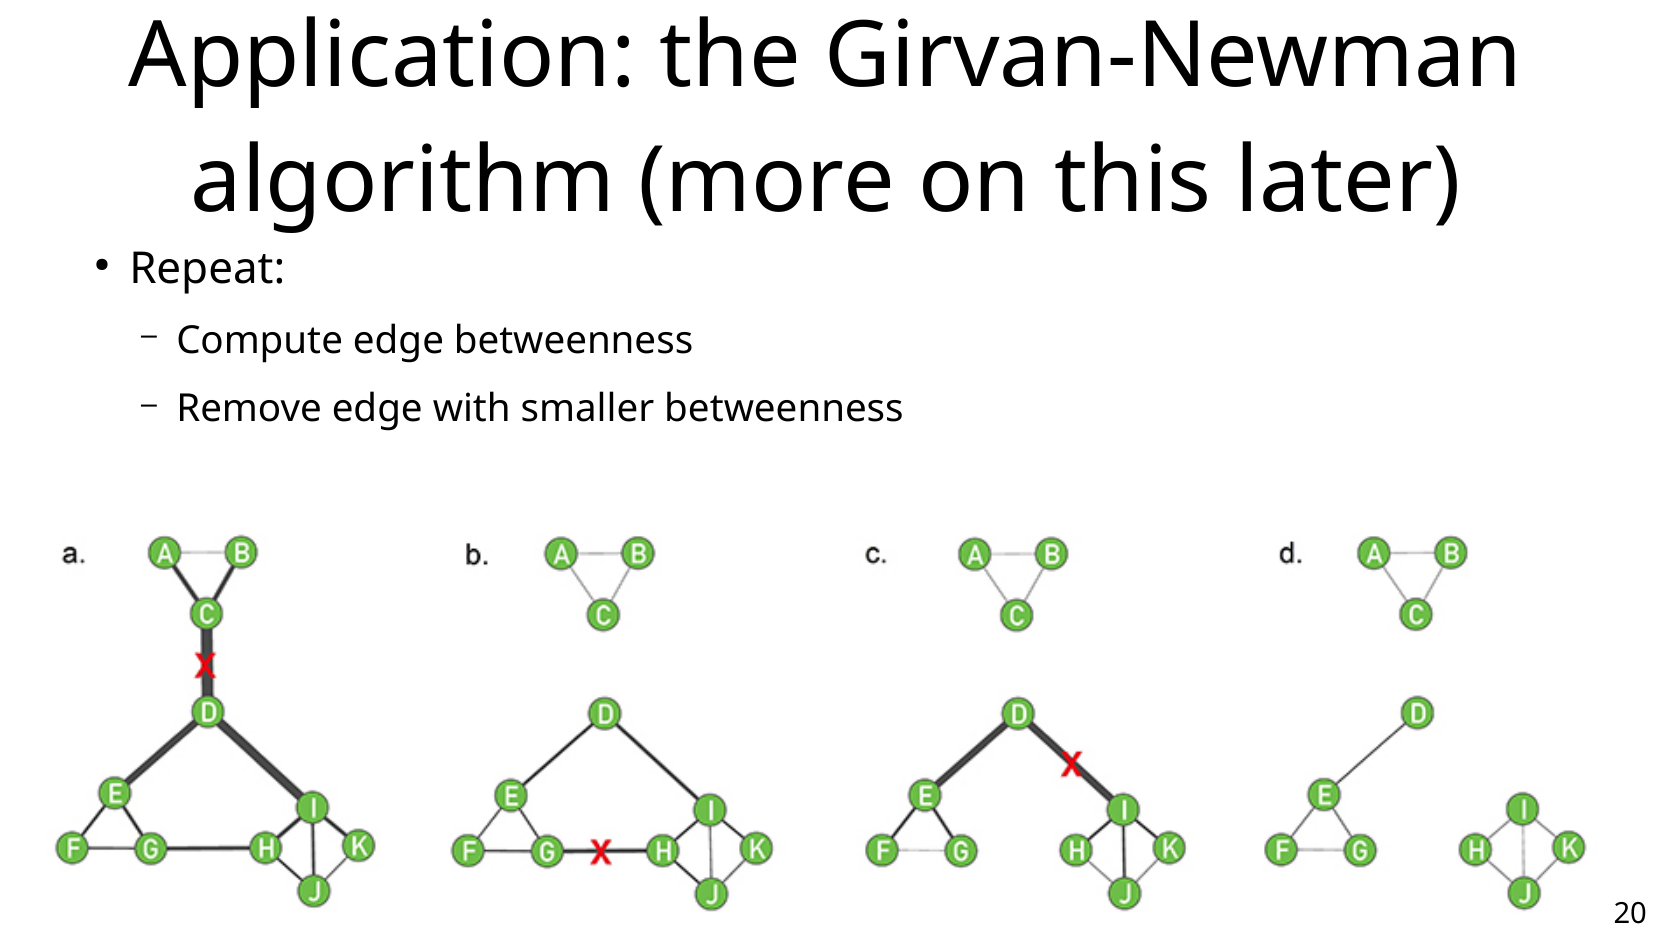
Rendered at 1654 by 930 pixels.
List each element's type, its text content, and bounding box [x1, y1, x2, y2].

picture [31, 507, 1606, 930]
title Application: the Girvan-Newman algorithm (more on this later) [82, 1, 1571, 225]
list Repeat: Compute edge betweenness Remove edge with smaller betweenness [82, 236, 1571, 436]
